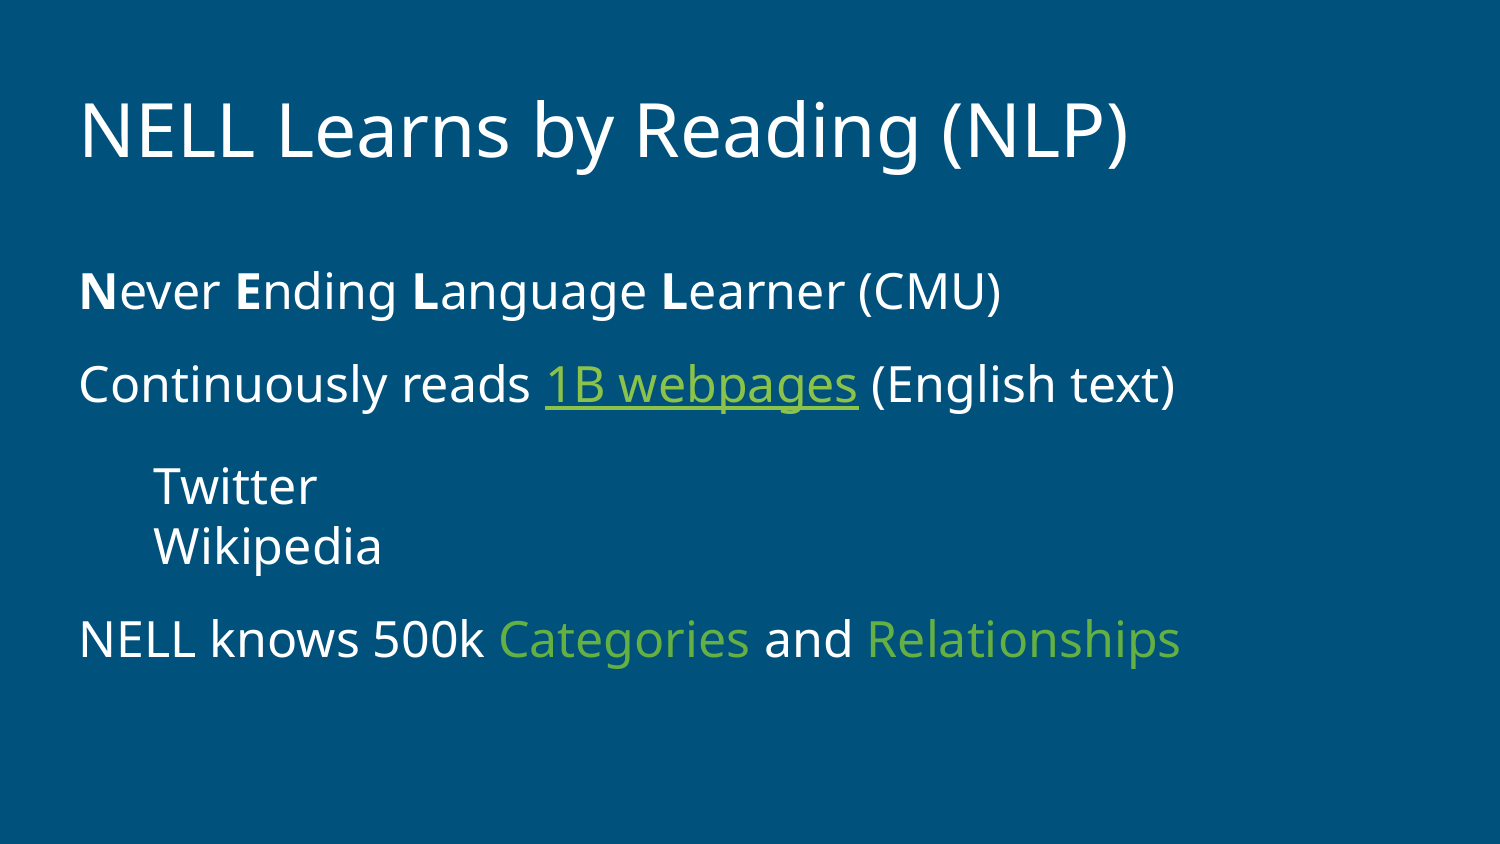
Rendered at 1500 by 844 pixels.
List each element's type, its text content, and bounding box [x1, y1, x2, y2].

title NELL Learns by Reading (NLP) [63, 75, 1437, 188]
list Never Ending Language Learner (CMU) Continuously reads 1B webpages (English text) Twitter Wikipedia NELL knows 500k Categories and Relationships [63, 244, 1437, 750]
